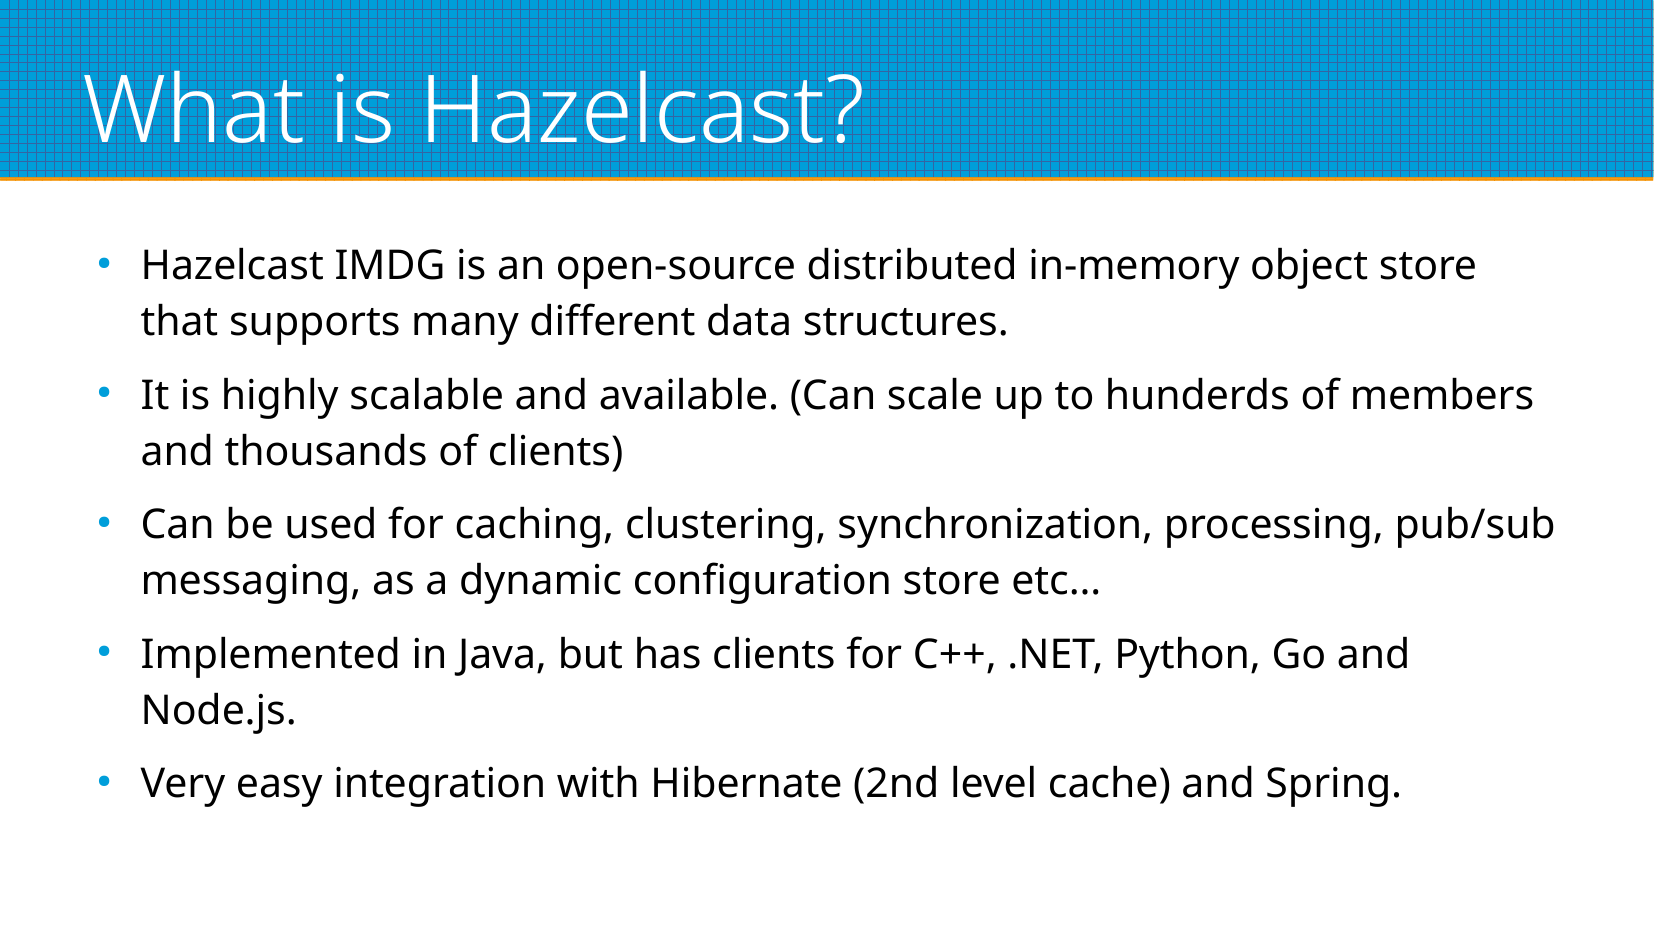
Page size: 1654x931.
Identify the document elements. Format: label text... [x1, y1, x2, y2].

list Hazelcast IMDG is an open-source distributed in-memory object store that supports many different data structures. It is highly scalable and available. (Can scale up to hunderds of members and thousands of clients) Can be used for caching, clustering, synchronization, processing, pub/sub messaging, as a dynamic configuration store etc… Implemented in Java, but has clients for C++, .NET, Python, Go and Node.js. Very easy integration with Hibernate (2nd level cache) and Spring. [82, 236, 1563, 811]
title What is Hazelcast? [82, 14, 1571, 171]
